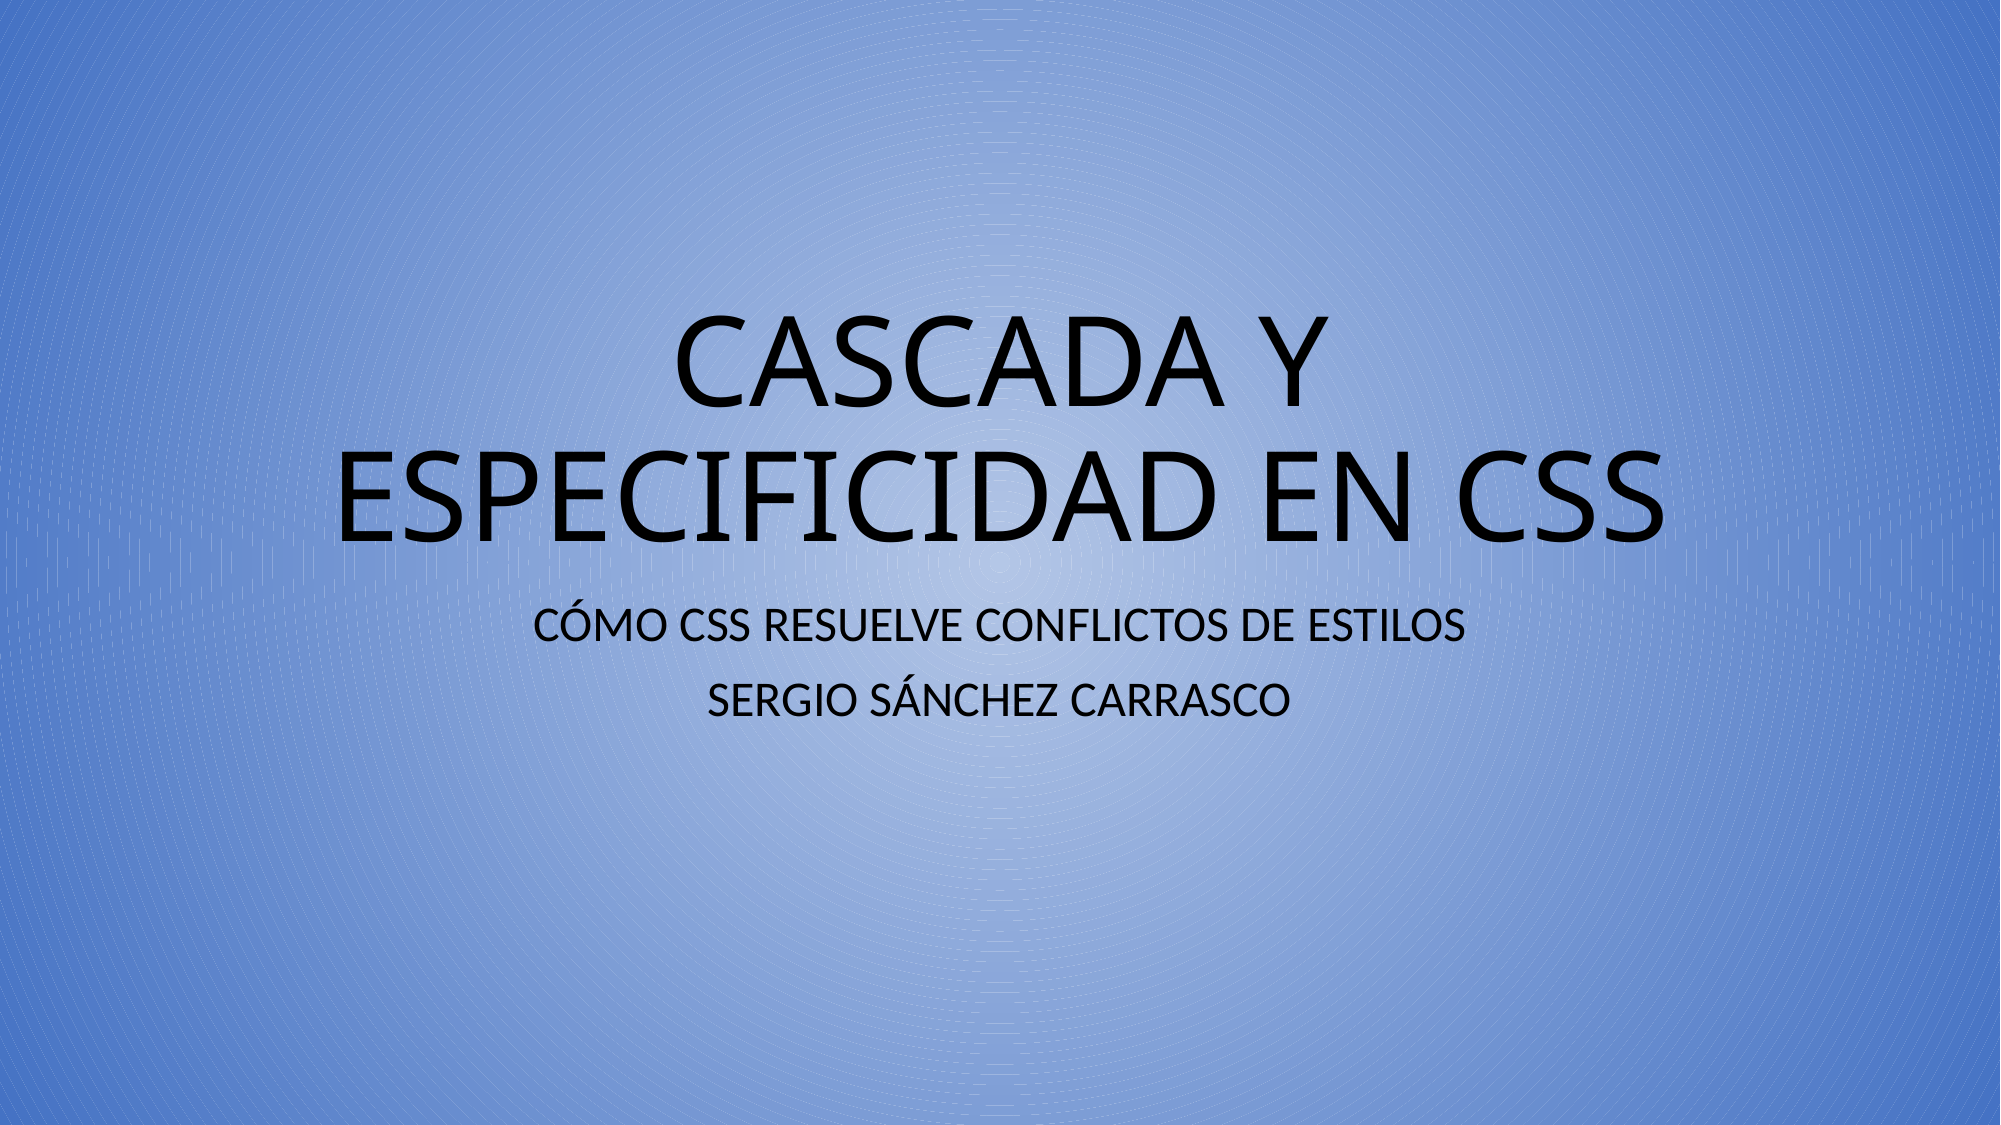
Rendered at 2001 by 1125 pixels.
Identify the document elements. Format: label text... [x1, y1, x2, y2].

subtitle CÓMO CSS RESUELVE CONFLICTOS DE ESTILOS SERGIO SÁNCHEZ CARRASCO [249, 590, 1750, 863]
title CASCADA Y ESPECIFICIDAD EN CSS [249, 184, 1750, 576]
